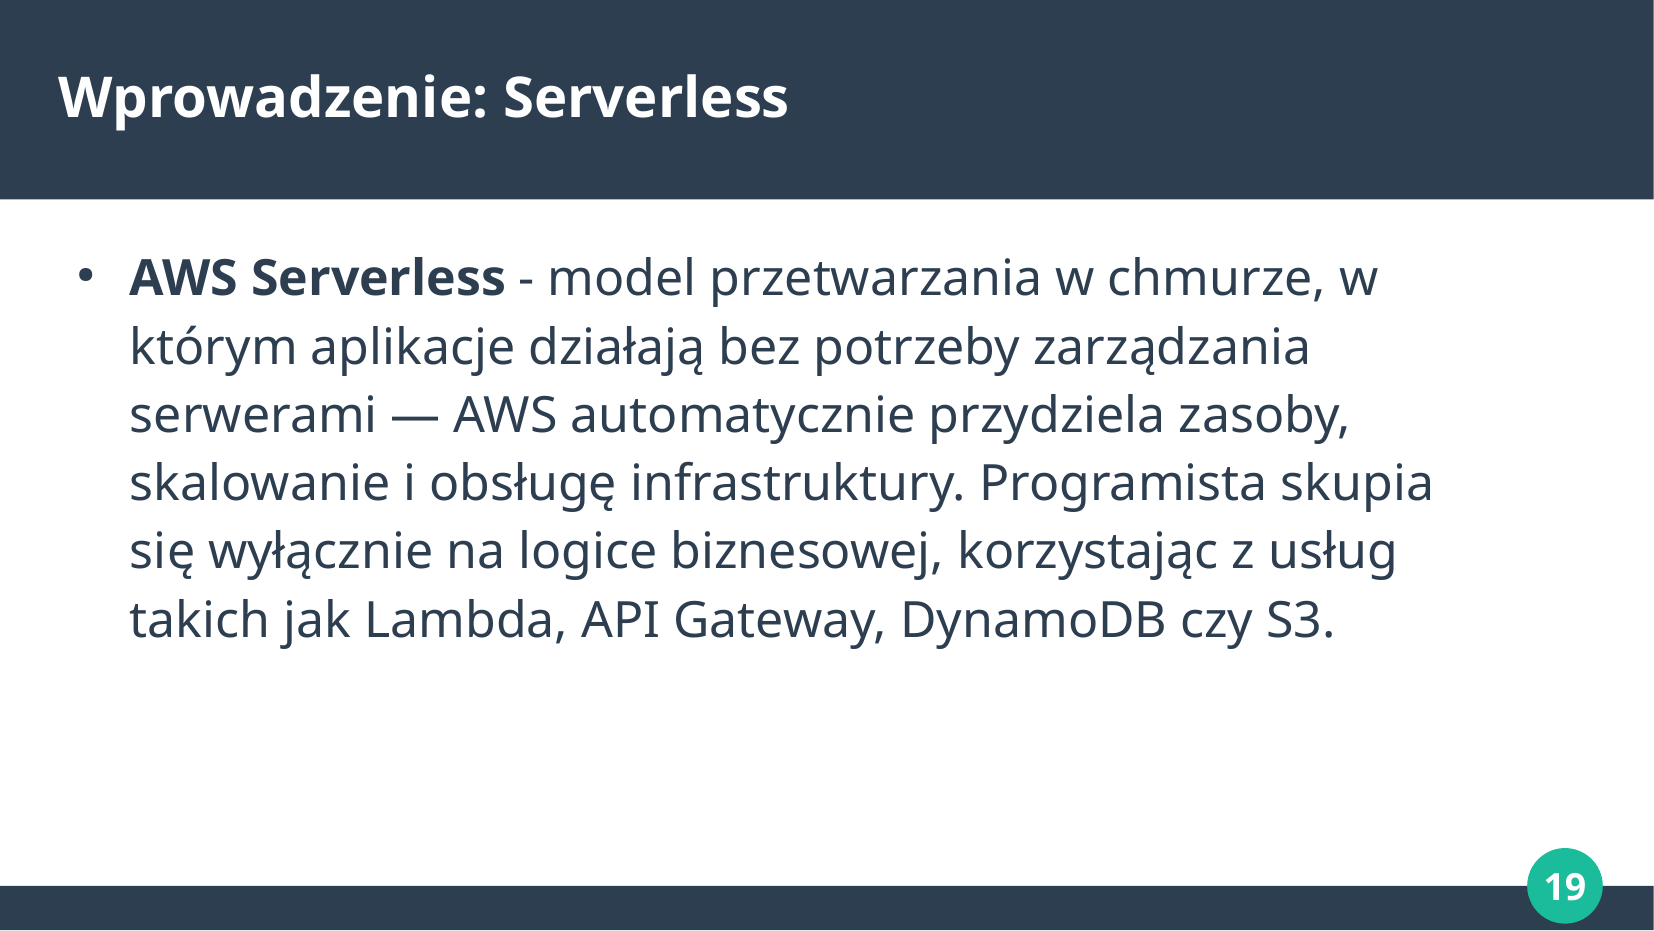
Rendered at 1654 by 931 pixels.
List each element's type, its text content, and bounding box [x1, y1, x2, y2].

title Wprowadzenie: Serverless [59, 37, 1595, 156]
list AWS Serverless - model przetwarzania w chmurze, w którym aplikacje działają bez potrzeby zarządzania serwerami — AWS automatycznie przydziela zasoby, skalowanie i obsługę infrastruktury. Programista skupia się wyłącznie na logice biznesowej, korzystając z usług takich jak Lambda, API Gateway, DynamoDB czy S3. [59, 242, 1501, 863]
